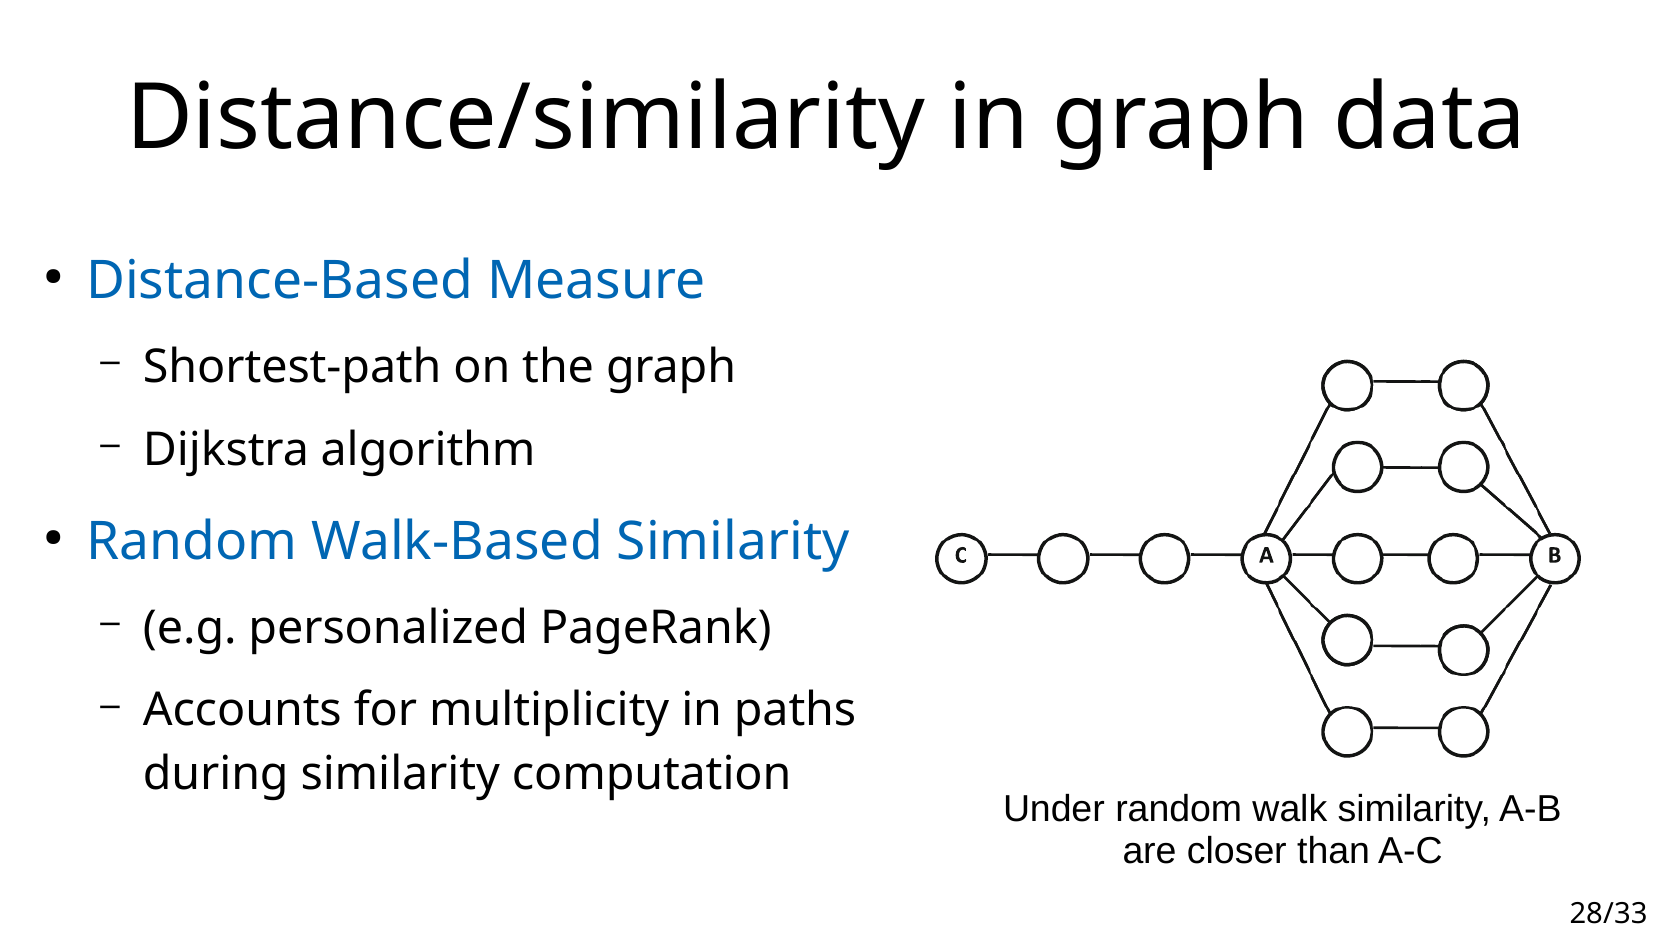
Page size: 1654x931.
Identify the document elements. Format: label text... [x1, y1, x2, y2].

list Distance-Based Measure Shortest-path on the graph Dijkstra algorithm Random Walk-Based Similarity (e.g. personalized PageRank) Accounts for multiplicity in paths during similarity computation [29, 241, 903, 904]
picture [902, 341, 1600, 774]
text_box Under random walk similarity, A-B are closer than A-C [975, 780, 1591, 921]
title Distance/similarity in graph data [82, 1, 1571, 226]
